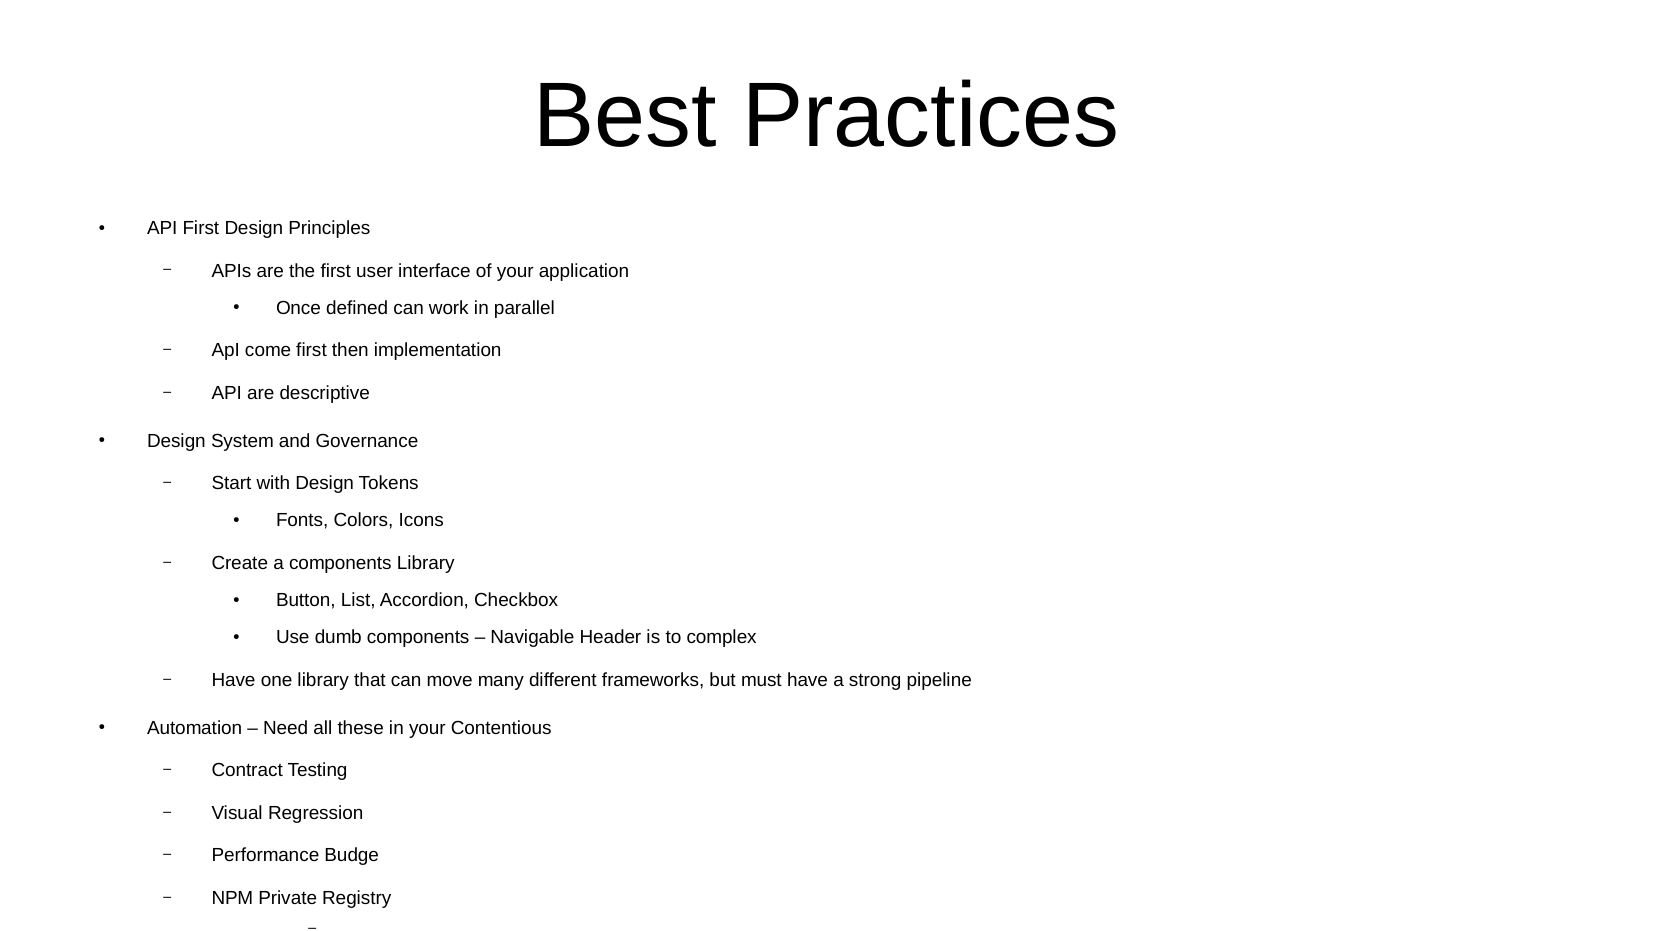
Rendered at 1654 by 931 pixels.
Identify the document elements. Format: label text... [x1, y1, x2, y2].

title Best Practices [82, 37, 1571, 193]
list API First Design Principles APIs are the first user interface of your application Once defined can work in parallel ApI come first then implementation API are descriptive Design System and Governance Start with Design Tokens Fonts, Colors, Icons Create a components Library Button, List, Accordion, Checkbox Use dumb components – Navigable Header is to complex Have one library that can move many different frameworks, but must have a strong pipeline Automation – Need all these in your Contentious Contract Testing Visual Regression Performance Budge NPM Private Registry [82, 217, 1621, 916]
